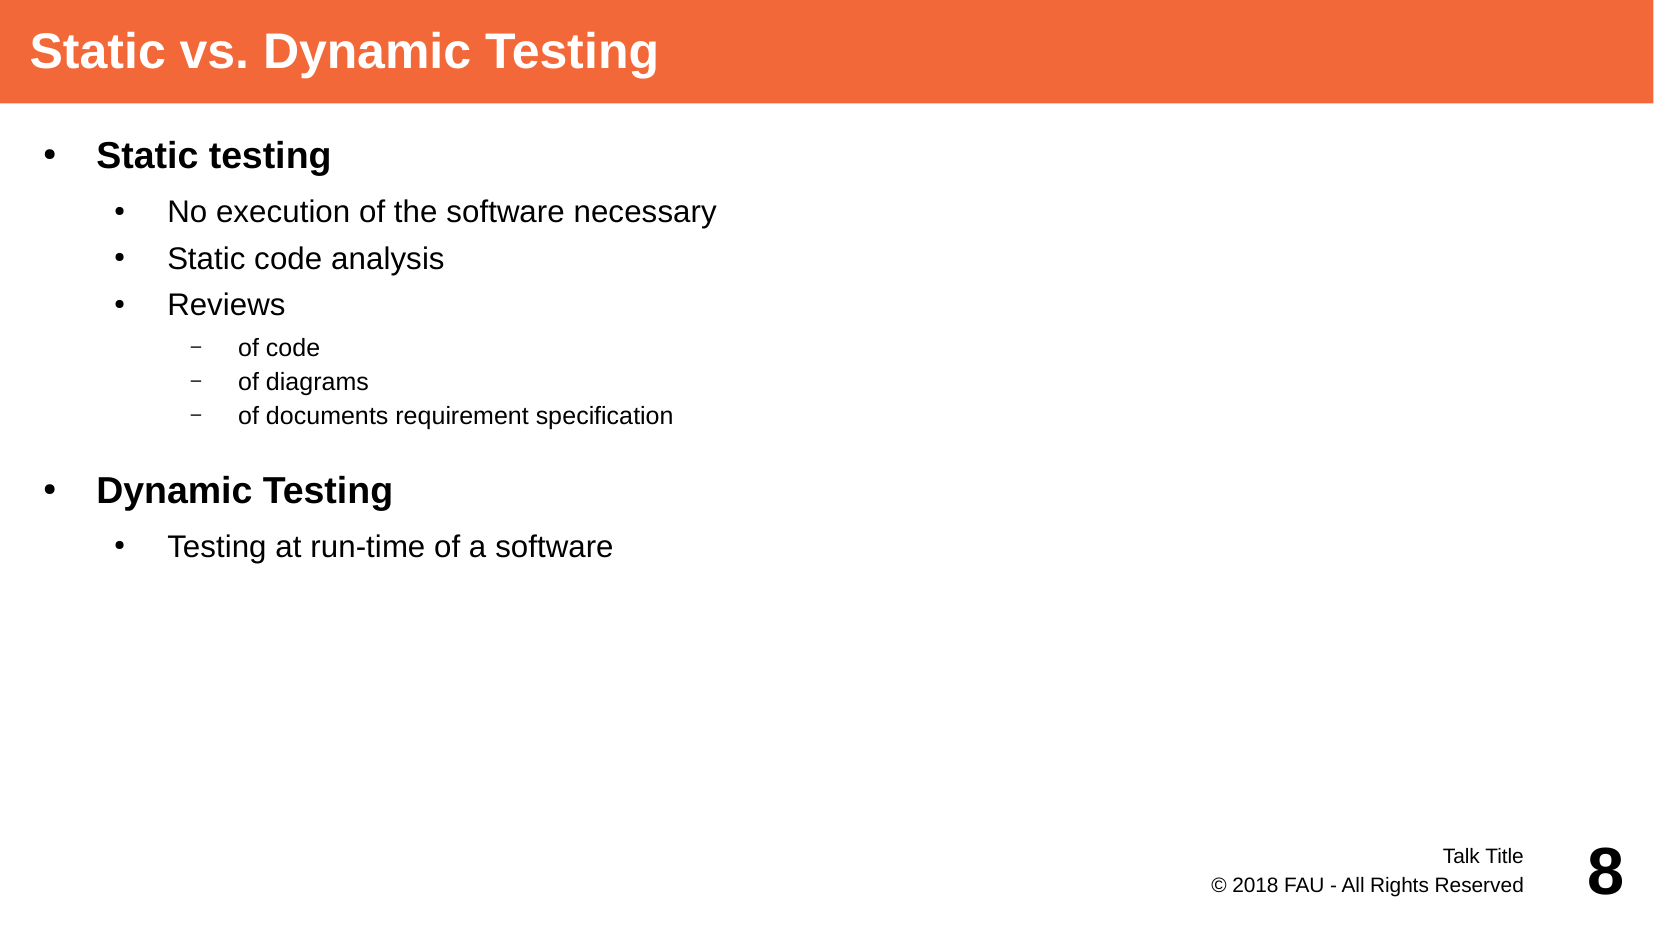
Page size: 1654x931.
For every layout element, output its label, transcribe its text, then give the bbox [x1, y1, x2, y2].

title Static vs. Dynamic Testing [0, 0, 1654, 104]
list Static testing No execution of the software necessary Static code analysis Reviews of code of diagrams of documents requirement specification Dynamic Testing Testing at run-time of a software [25, 135, 1621, 736]
